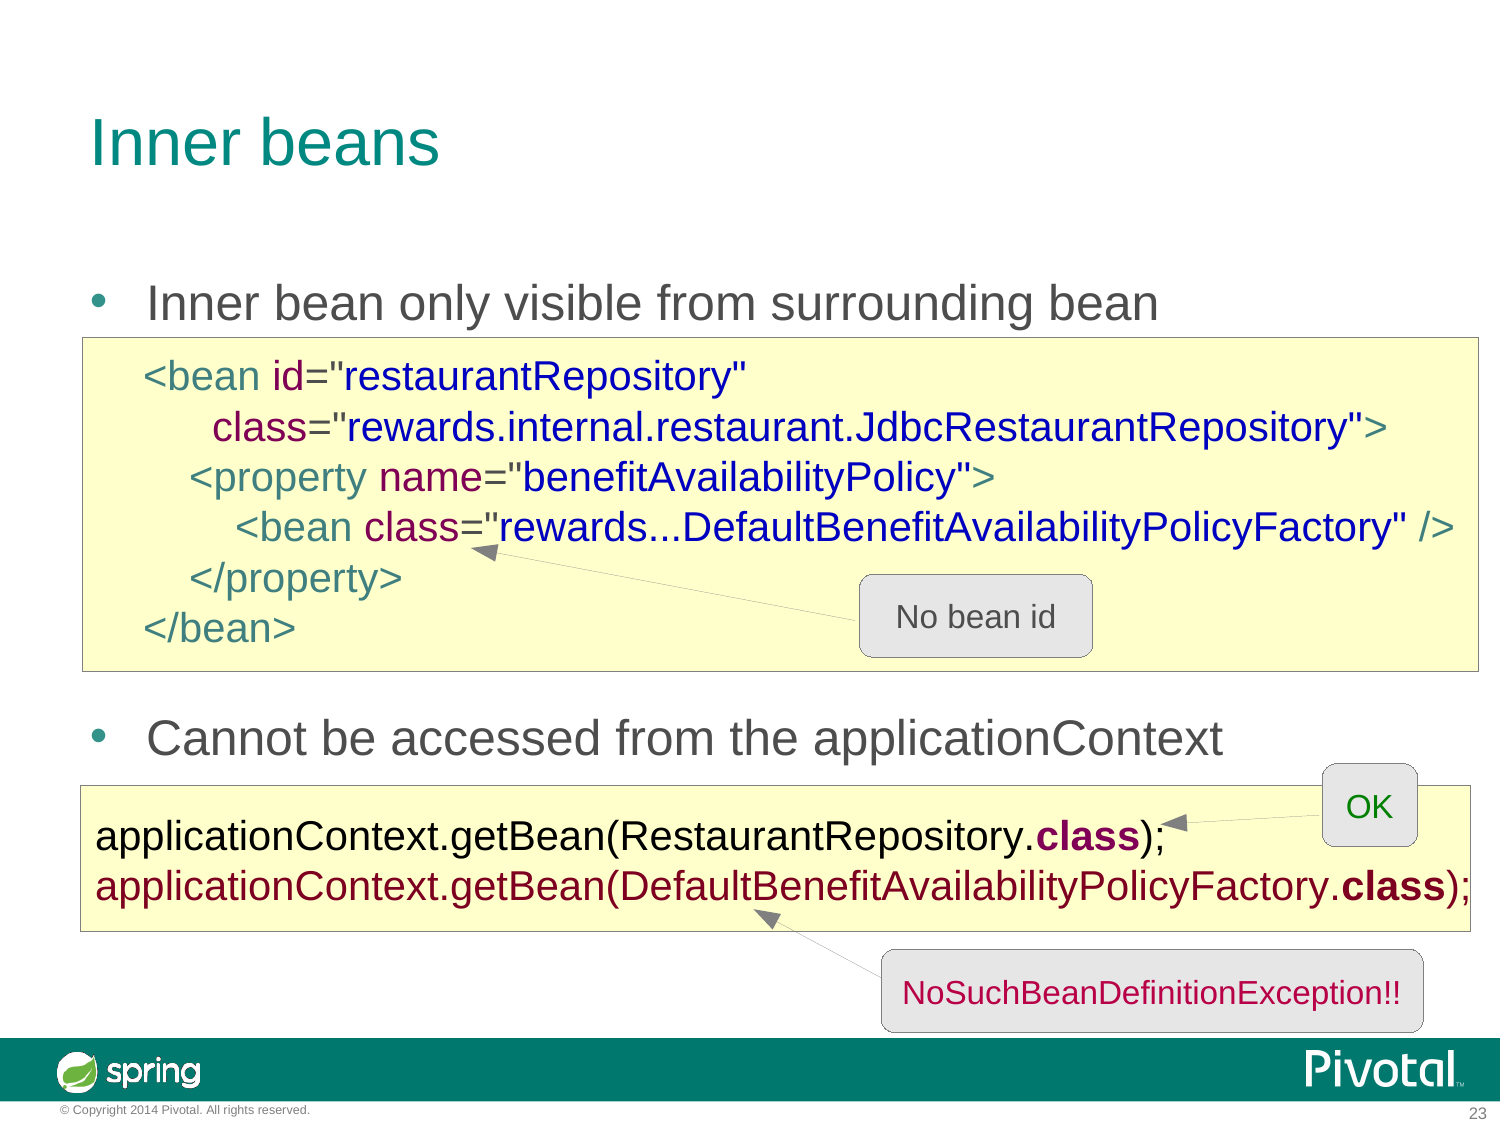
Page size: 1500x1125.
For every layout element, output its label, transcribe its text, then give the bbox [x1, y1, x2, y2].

list Inner bean only visible from surrounding bean Cannot be accessed from the applicationContext [75, 262, 1426, 1005]
text_box NoSuchBeanDefinitionException!! [881, 949, 1424, 1033]
list Inner bean only visible from surrounding bean Cannot be accessed from the applicationContext [799, 932, 1426, 1005]
text_box No bean id [859, 574, 1093, 658]
picture [1306, 1050, 1464, 1087]
text_box <bean id="restaurantRepository" class="rewards.internal.restaurant.JdbcRestaurantRepository"> <property name="benefitAvailabilityPolicy"> <bean class="rewards...DefaultBenefitAvailabilityPolicyFactory" /> </property> </bean> [82, 337, 1479, 672]
text_box applicationContext.getBean(RestaurantRepository.class); applicationContext.getBean(DefaultBenefitAvailabilityPolicyFactory.class); [80, 785, 1471, 932]
title Inner beans [75, 45, 1426, 233]
picture [32, 1041, 210, 1103]
text_box OK [1322, 763, 1418, 847]
